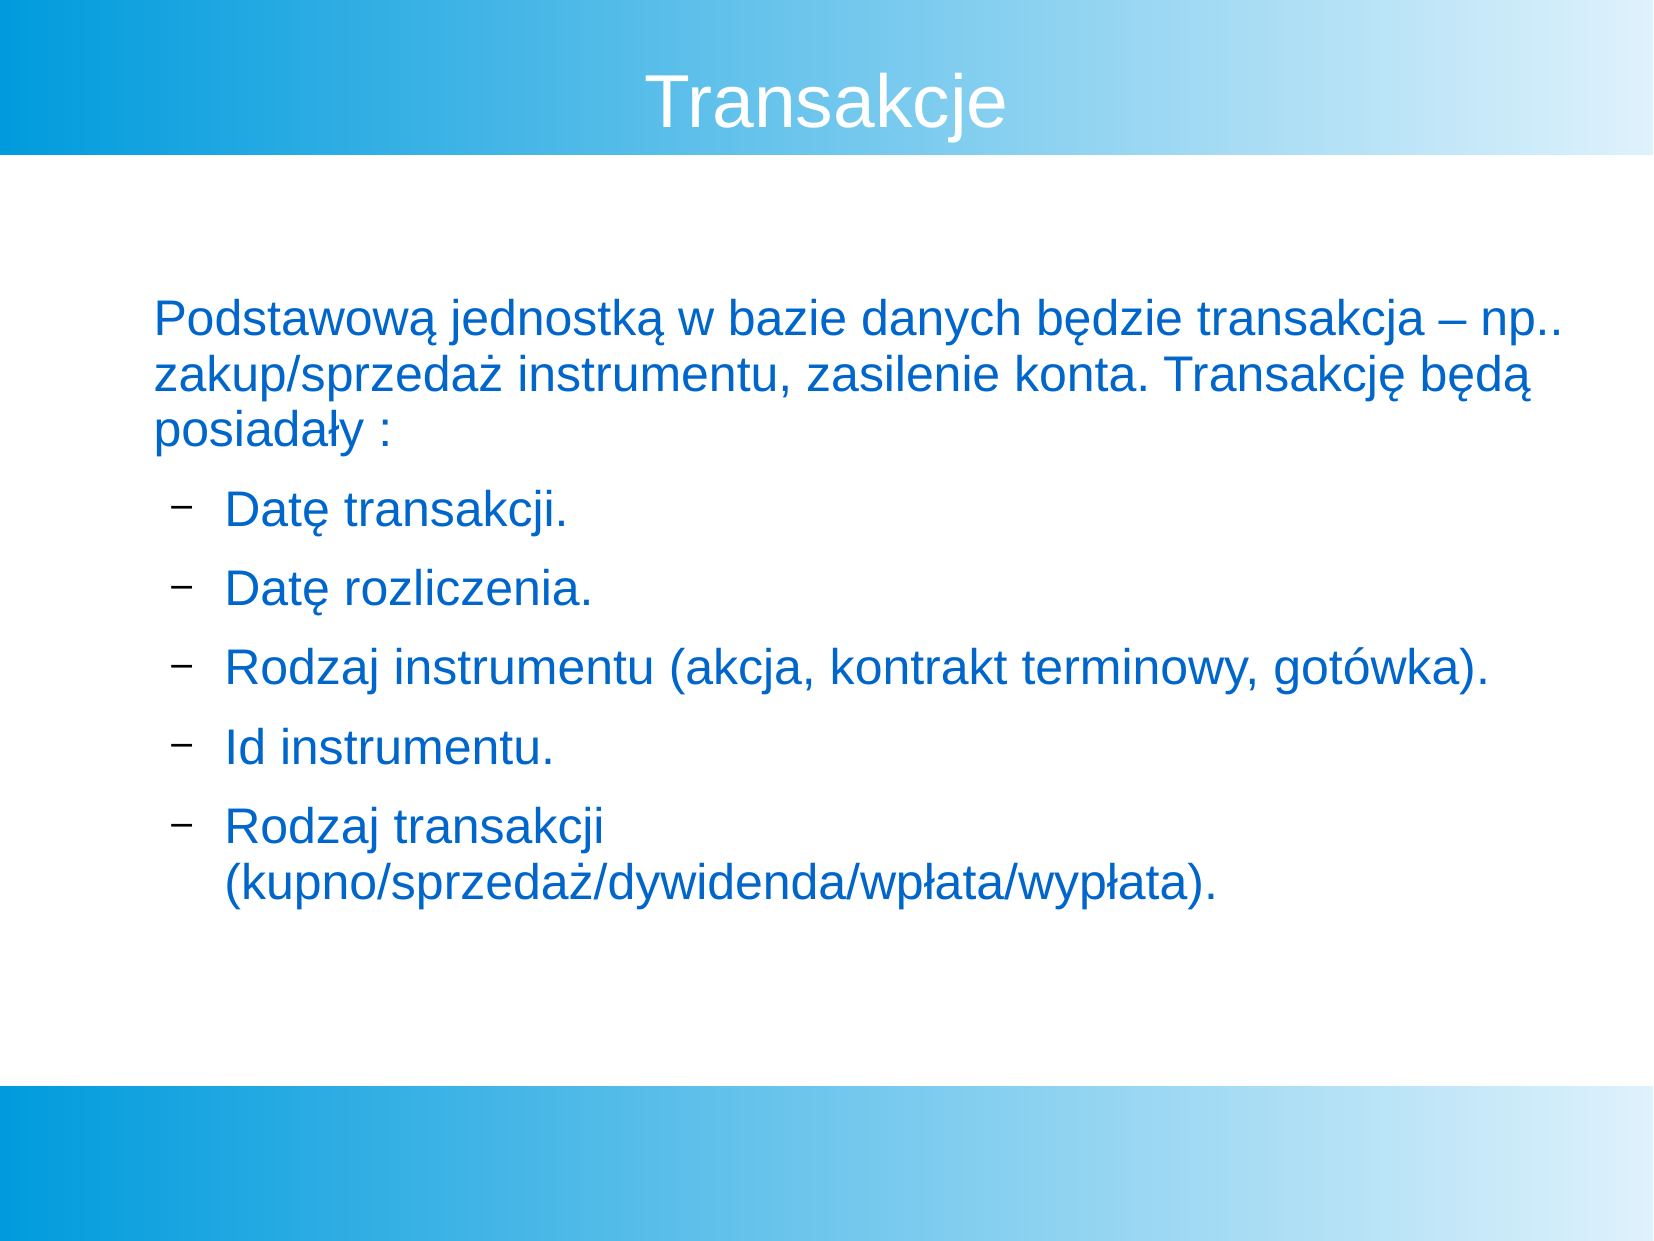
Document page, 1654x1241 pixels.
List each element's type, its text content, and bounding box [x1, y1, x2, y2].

title Transakcje [82, 49, 1571, 155]
list Podstawową jednostką w bazie danych będzie transakcja – np.. zakup/sprzedaż instrumentu, zasilenie konta. Transakcję będą posiadały : Datę transakcji. Datę rozliczenia. Rodzaj instrumentu (akcja, kontrakt terminowy, gotówka). Id instrumentu. Rodzaj transakcji (kupno/sprzedaż/dywidenda/wpłata/wypłata). [82, 290, 1571, 1010]
